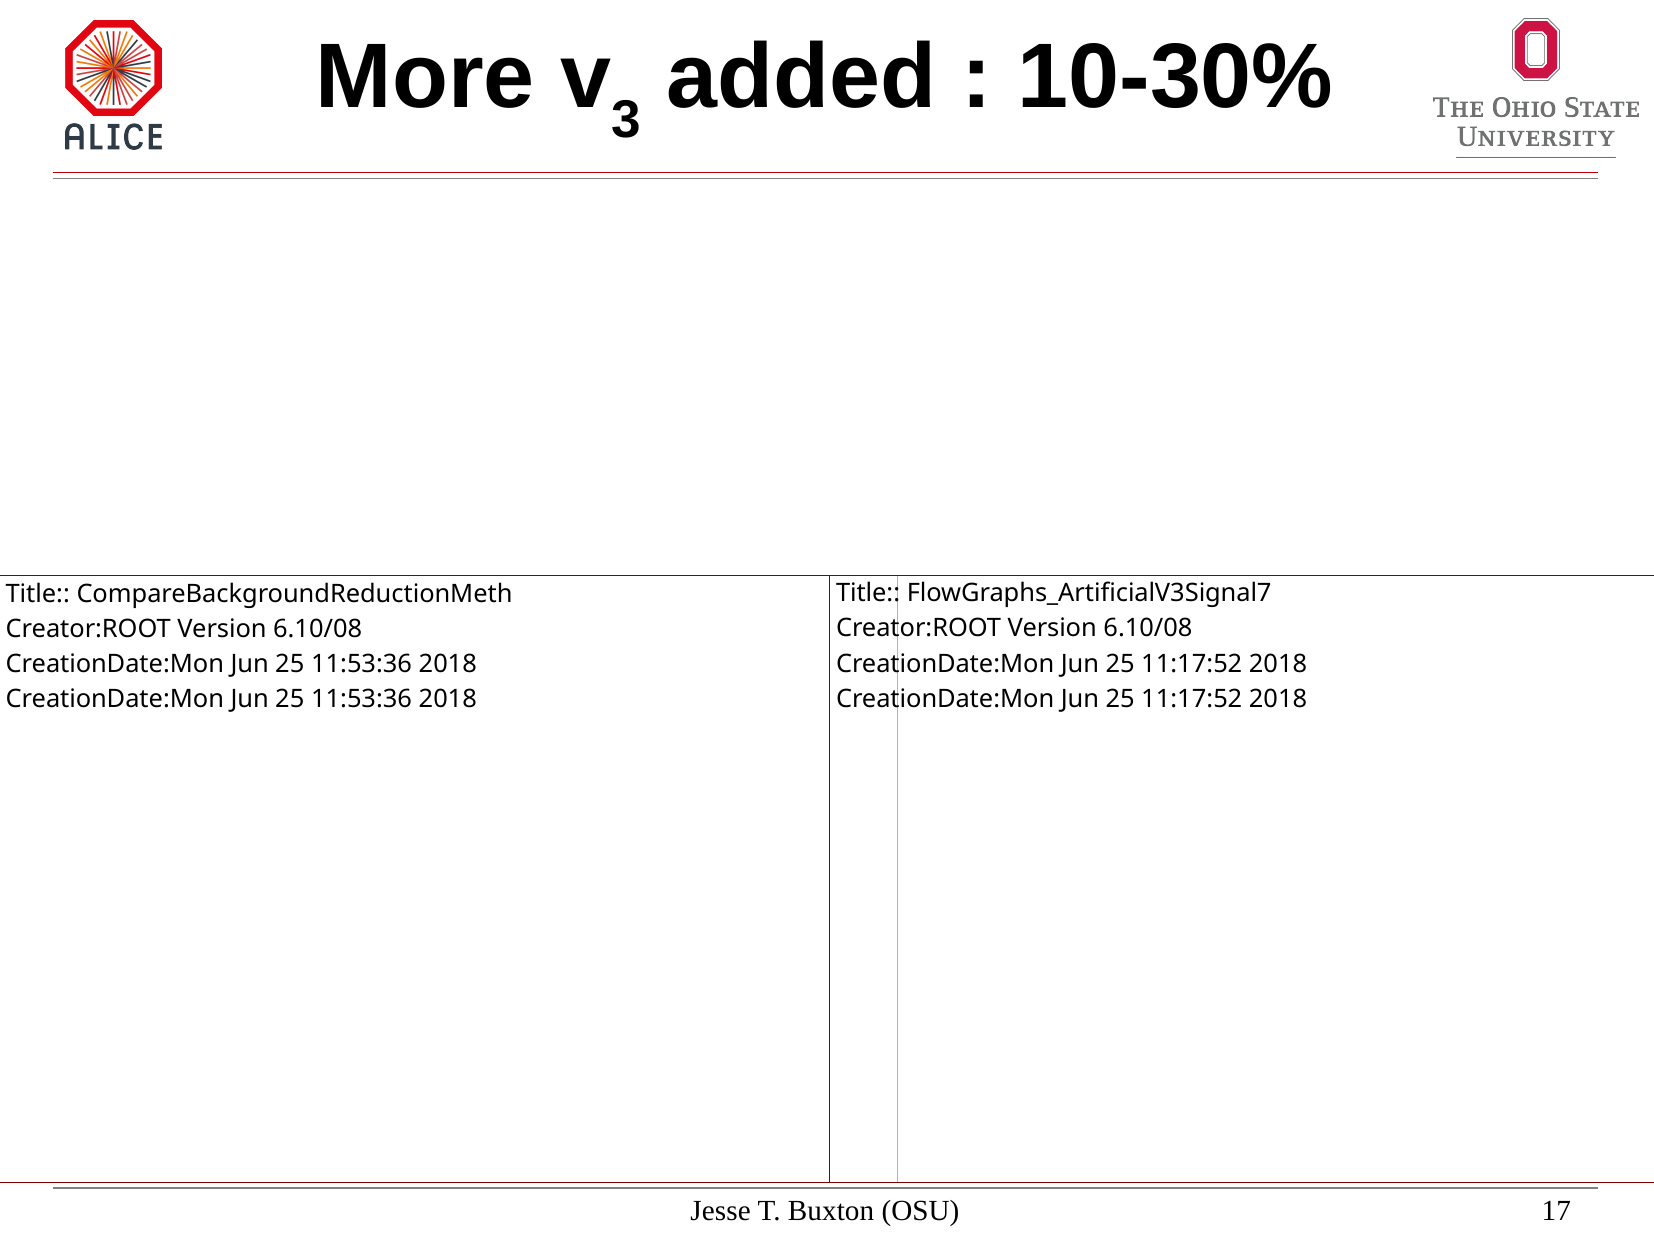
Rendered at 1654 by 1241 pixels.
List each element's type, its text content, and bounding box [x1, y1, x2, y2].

title More v3 added : 10-30% [137, 1, 1513, 172]
picture [1513, 5, 1642, 171]
picture [65, 20, 137, 150]
picture [0, 573, 1654, 1183]
